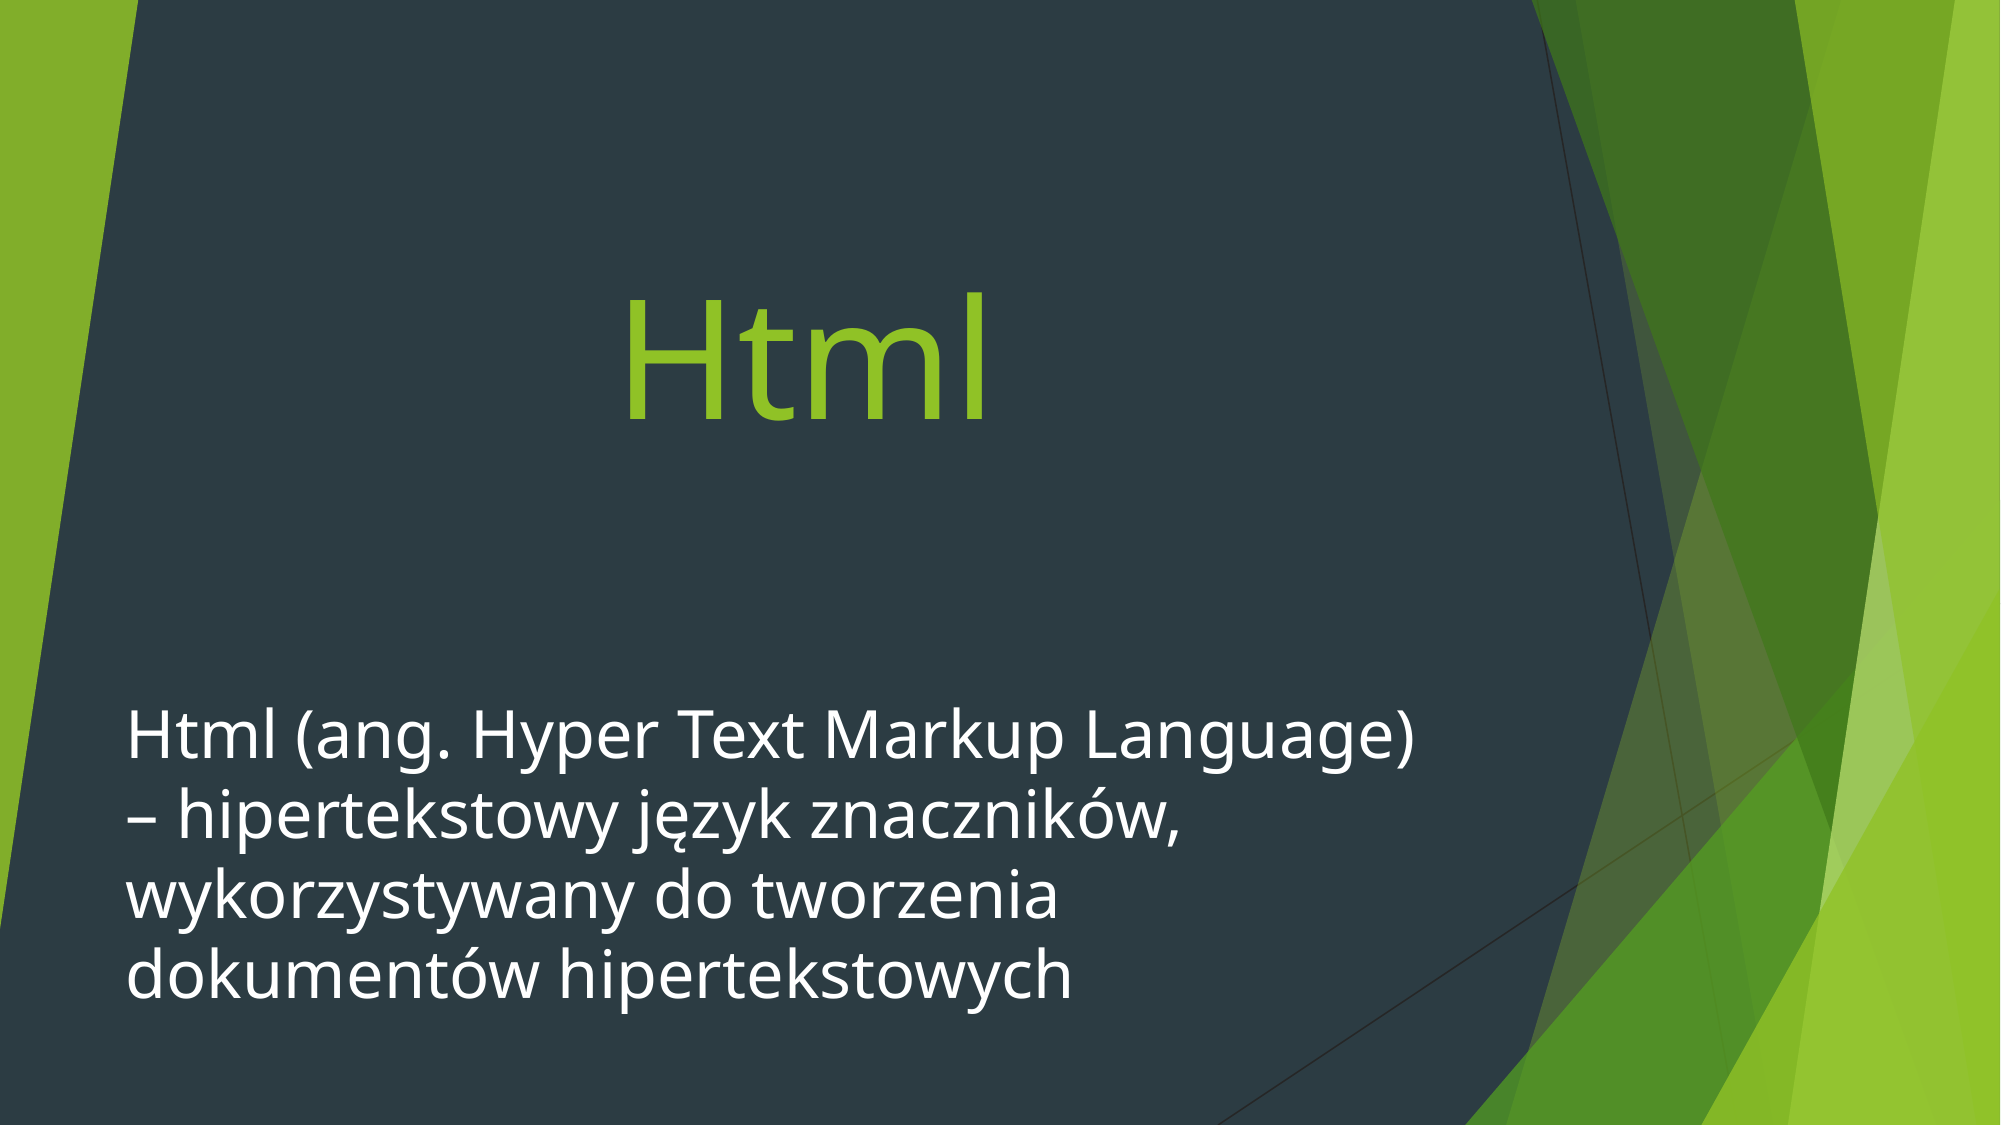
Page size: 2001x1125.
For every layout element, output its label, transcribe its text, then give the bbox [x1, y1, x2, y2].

title Html [168, 189, 1443, 460]
subtitle Html (ang. Hyper Text Markup Language) – hipertekstowy język znaczników, wykorzystywany do tworzenia dokumentów hipertekstowych [110, 684, 1482, 978]
